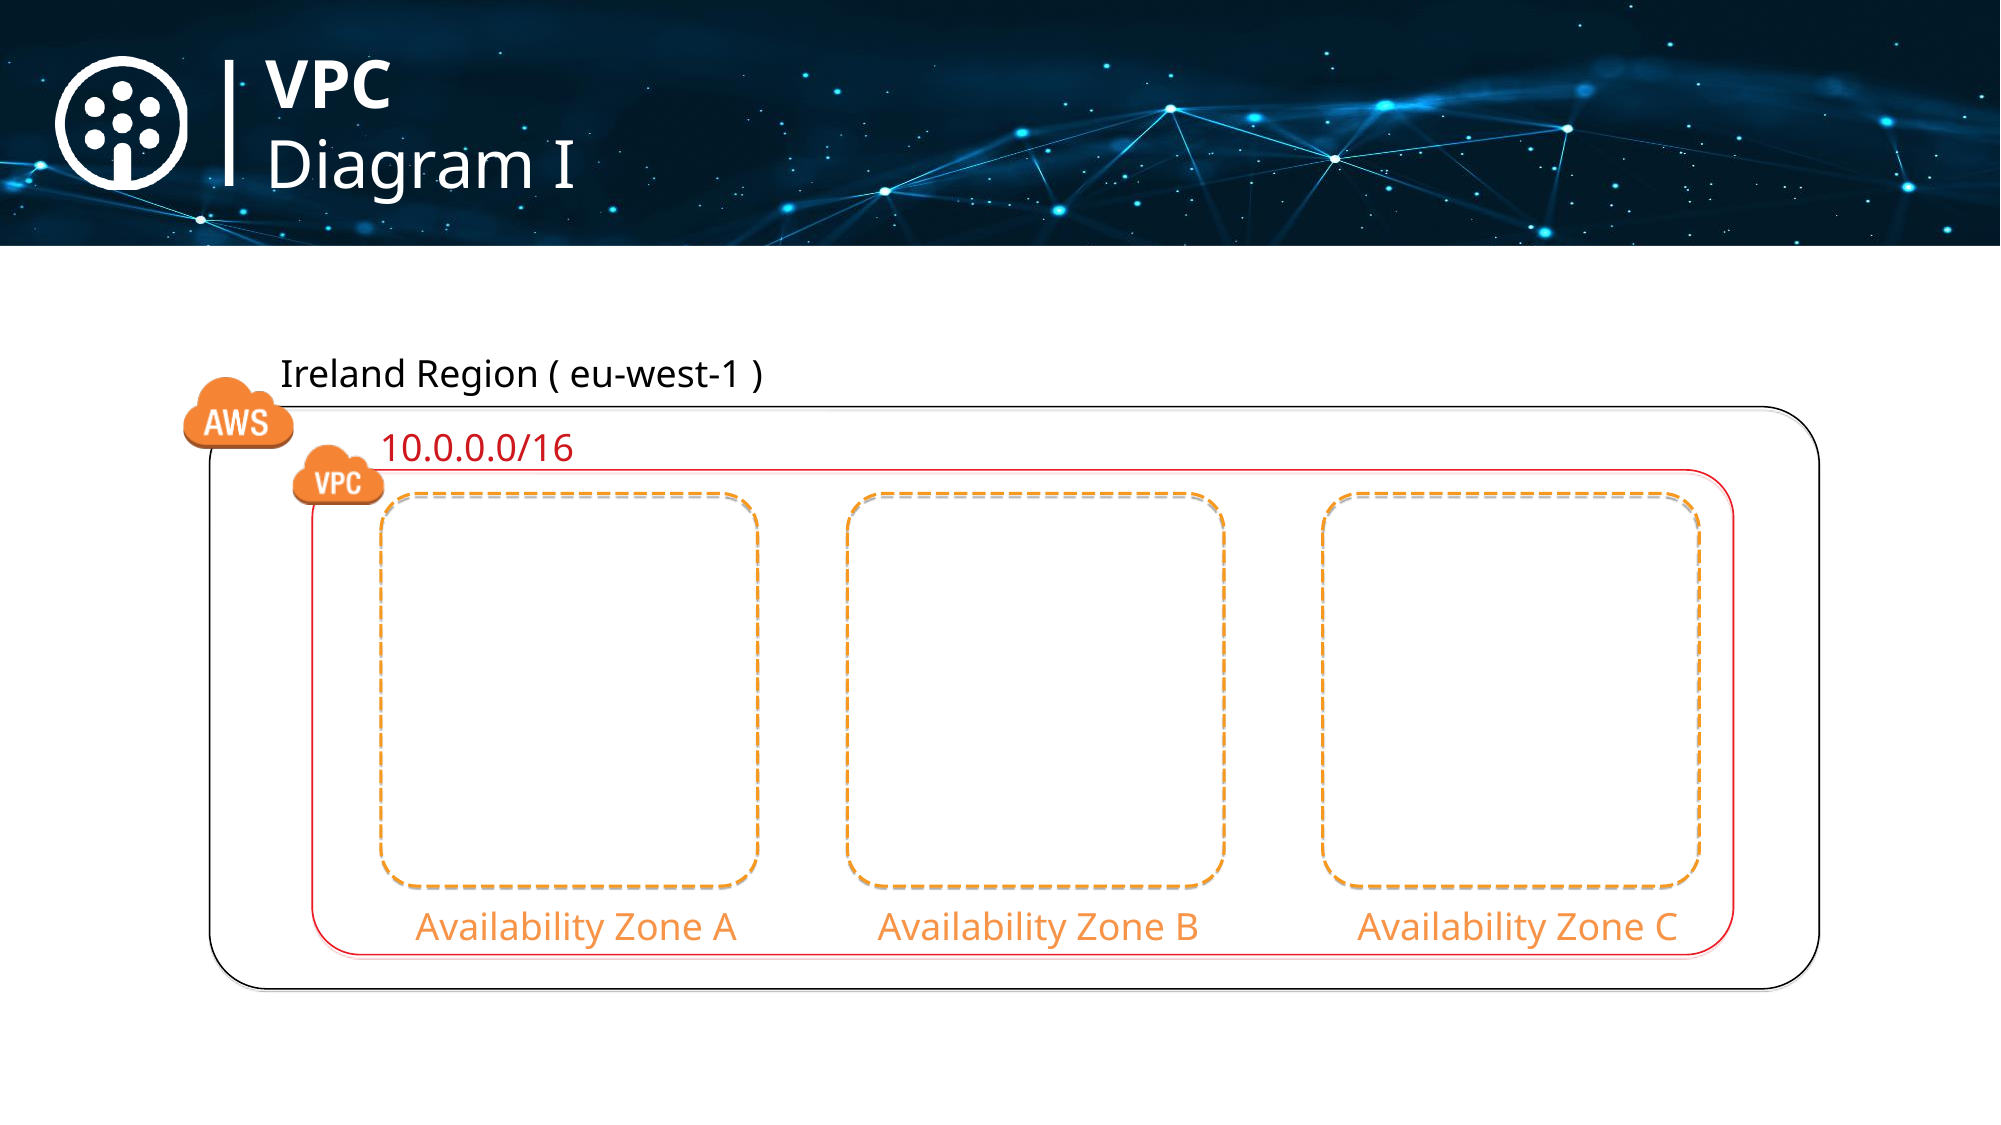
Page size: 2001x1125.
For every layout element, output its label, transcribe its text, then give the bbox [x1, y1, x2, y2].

text_box 10.0.0.0/16 [365, 416, 809, 482]
text_box [0, 245, 2000, 1125]
text_box Availability Zone B [826, 896, 1252, 939]
picture [180, 355, 385, 505]
text_box [224, 59, 234, 186]
text_box Ireland Region ( eu-west-1 ) [265, 342, 809, 425]
text_box Availability Zone C [1305, 896, 1731, 939]
text_box Availability Zone A [363, 896, 789, 939]
picture [0, 0, 2000, 245]
text_box VPC Diagram I [250, 34, 1375, 210]
